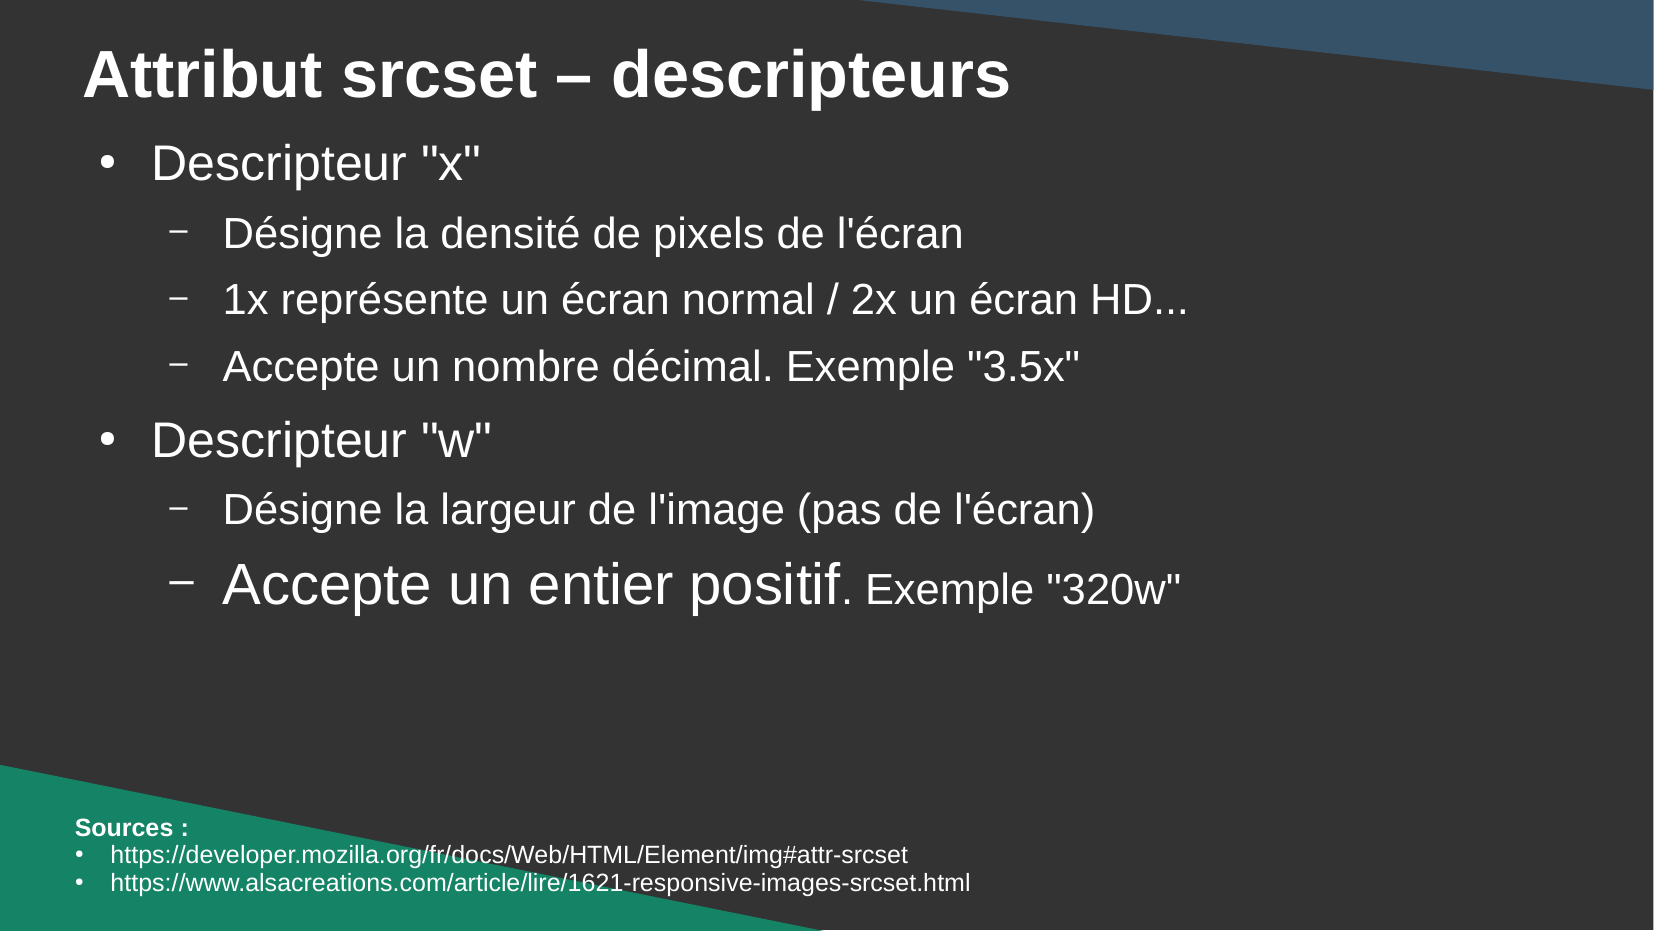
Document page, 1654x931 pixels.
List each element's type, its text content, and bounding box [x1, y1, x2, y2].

title Attribut srcset – descripteurs [82, 37, 1571, 122]
text_box [0, 764, 200, 931]
text_box [857, 0, 1654, 90]
text_box Sources : https://developer.mozilla.org/fr/docs/Web/HTML/Element/img#attr-srcset https://www.alsacreations.com/article/lire/1621-responsive-images-srcset.html [60, 805, 1546, 931]
list Descripteur "x" Désigne la densité de pixels de l'écran 1x représente un écran normal / 2x un écran HD... Accepte un nombre décimal. Exemple "3.5x" Descripteur "w" Désigne la largeur de l'image (pas de l'écran) Accepte un entier positif. Exemple "320w" [80, 135, 1605, 629]
